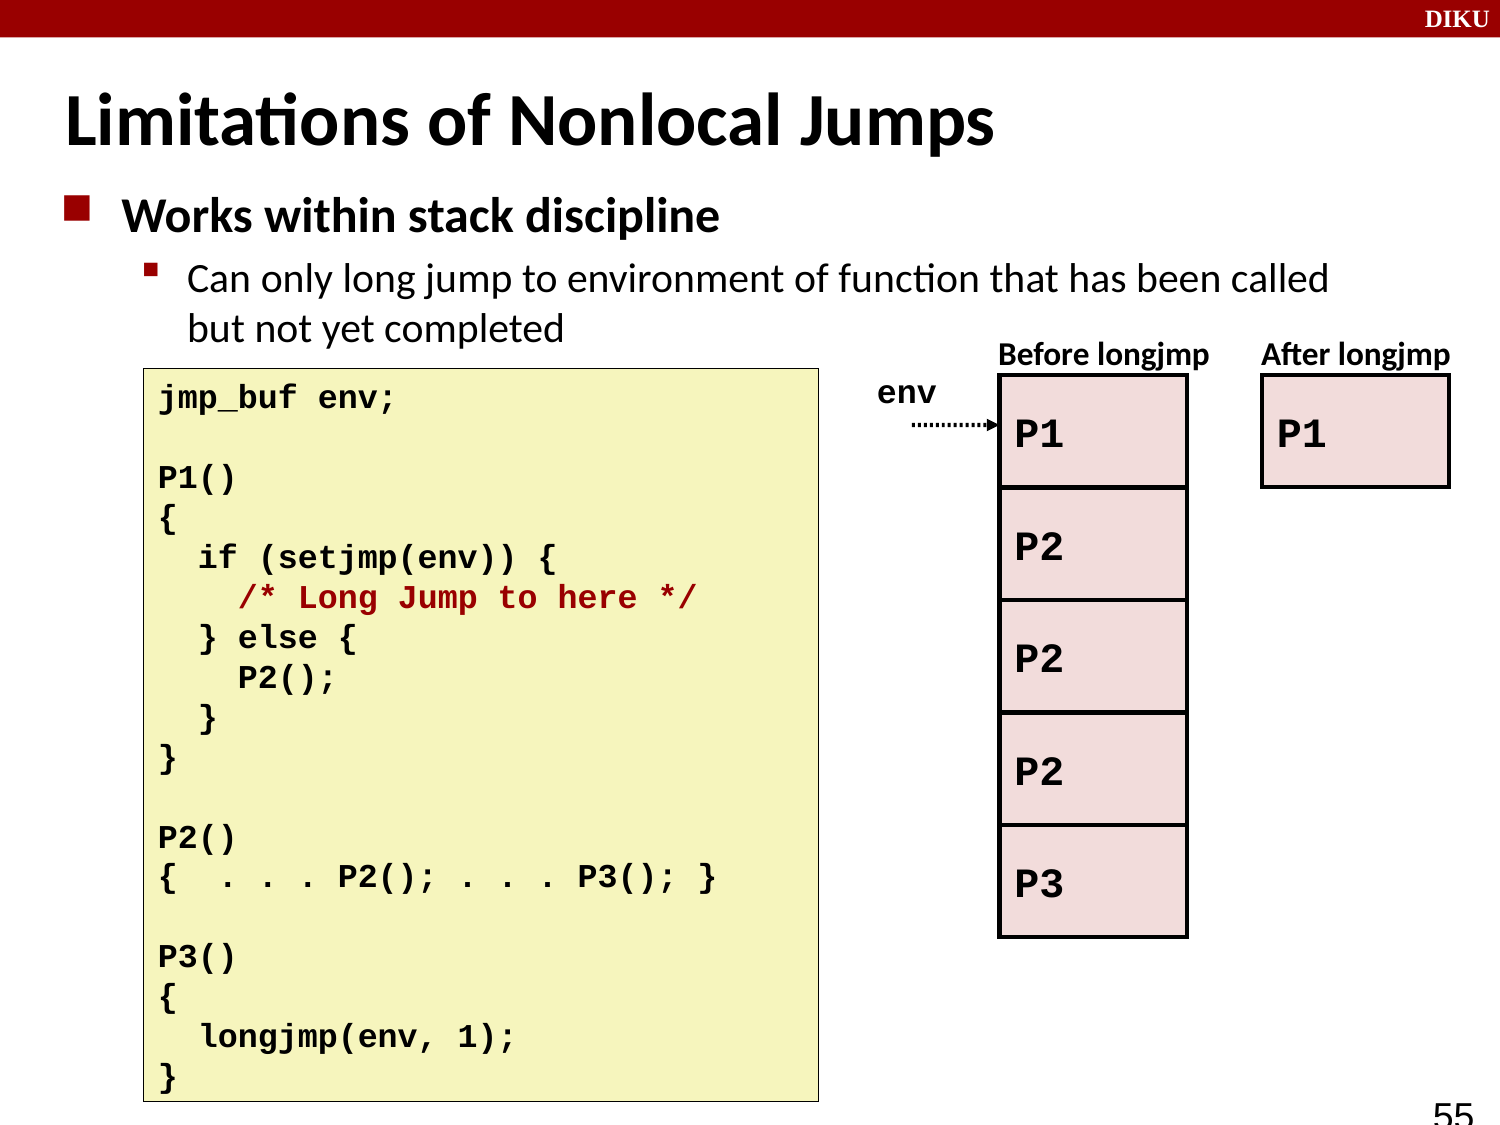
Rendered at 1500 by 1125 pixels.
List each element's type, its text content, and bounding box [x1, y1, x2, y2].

text_box P1 [1262, 380, 1450, 488]
text_box P2 [999, 600, 1187, 712]
text_box Before longjmp [983, 324, 1225, 380]
text_box env [862, 362, 952, 418]
text_box P3 [999, 825, 1187, 938]
text_box After longjmp [1246, 324, 1466, 380]
text_box P2 [999, 487, 1187, 600]
text_box Limitations of Nonlocal Jumps [49, 68, 1227, 163]
text_box P2 [999, 712, 1187, 825]
text_box P1 [999, 380, 1187, 487]
text_box jmp_buf env; P1() { if (setjmp(env)) { /* Long Jump to here */ } else { P2(); } } P2() { . . . P2(); . . . P3(); } P3() { longjmp(env, 1); } [143, 368, 818, 1102]
text_box Works within stack discipline Can only long jump to environment of function that has been called but not yet completed [50, 174, 1414, 366]
